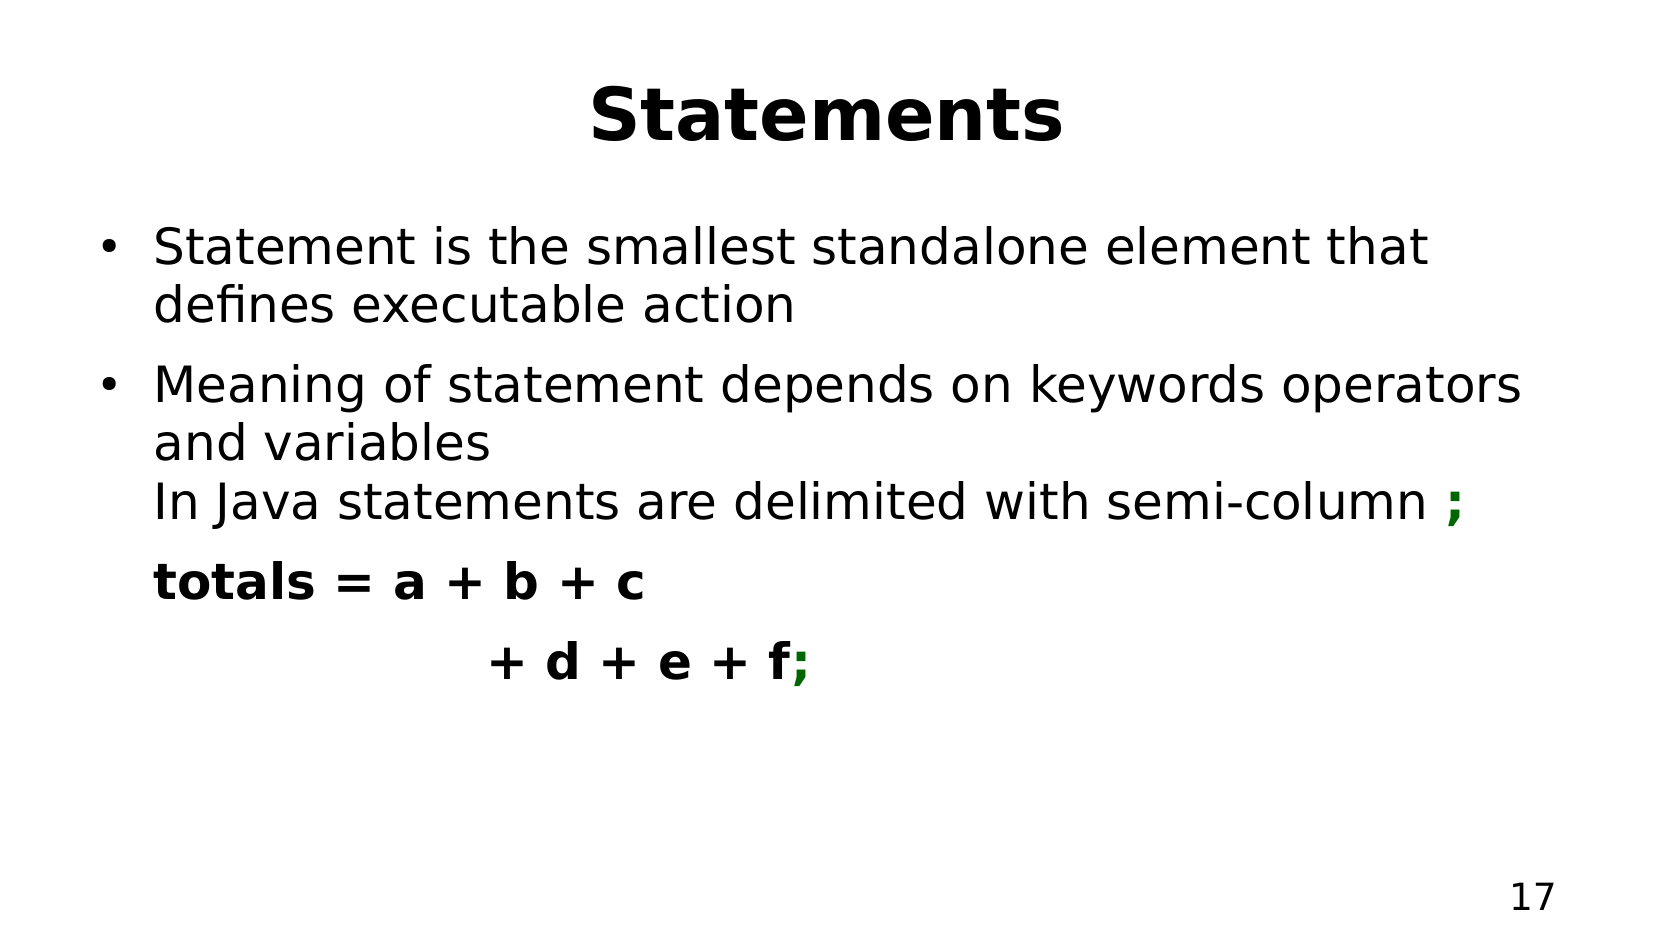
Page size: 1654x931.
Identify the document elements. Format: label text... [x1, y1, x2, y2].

title Statements [82, 37, 1571, 193]
list Statement is the smallest standalone element that defines executable action Meaning of statement depends on keywords operators and variables In Java statements are delimited with semi-column ; totals = a + b + c + d + e + f; [82, 217, 1538, 758]
